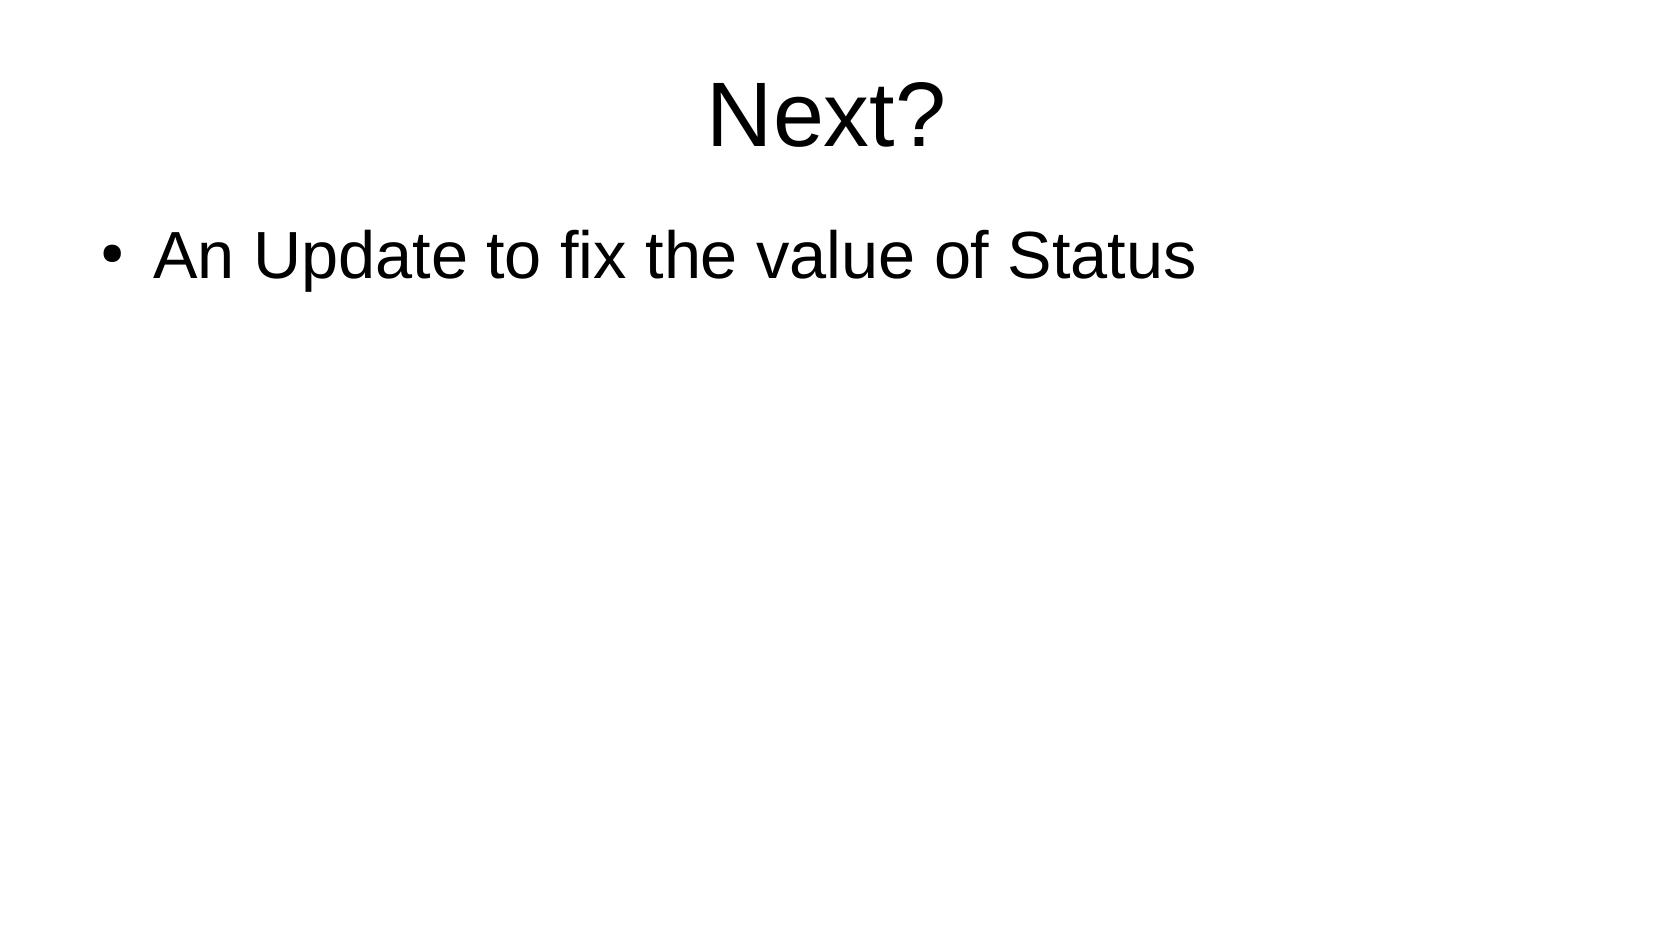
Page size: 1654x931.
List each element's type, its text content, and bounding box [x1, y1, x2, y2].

list An Update to fix the value of Status [82, 217, 1571, 758]
title Next? [82, 37, 1571, 193]
